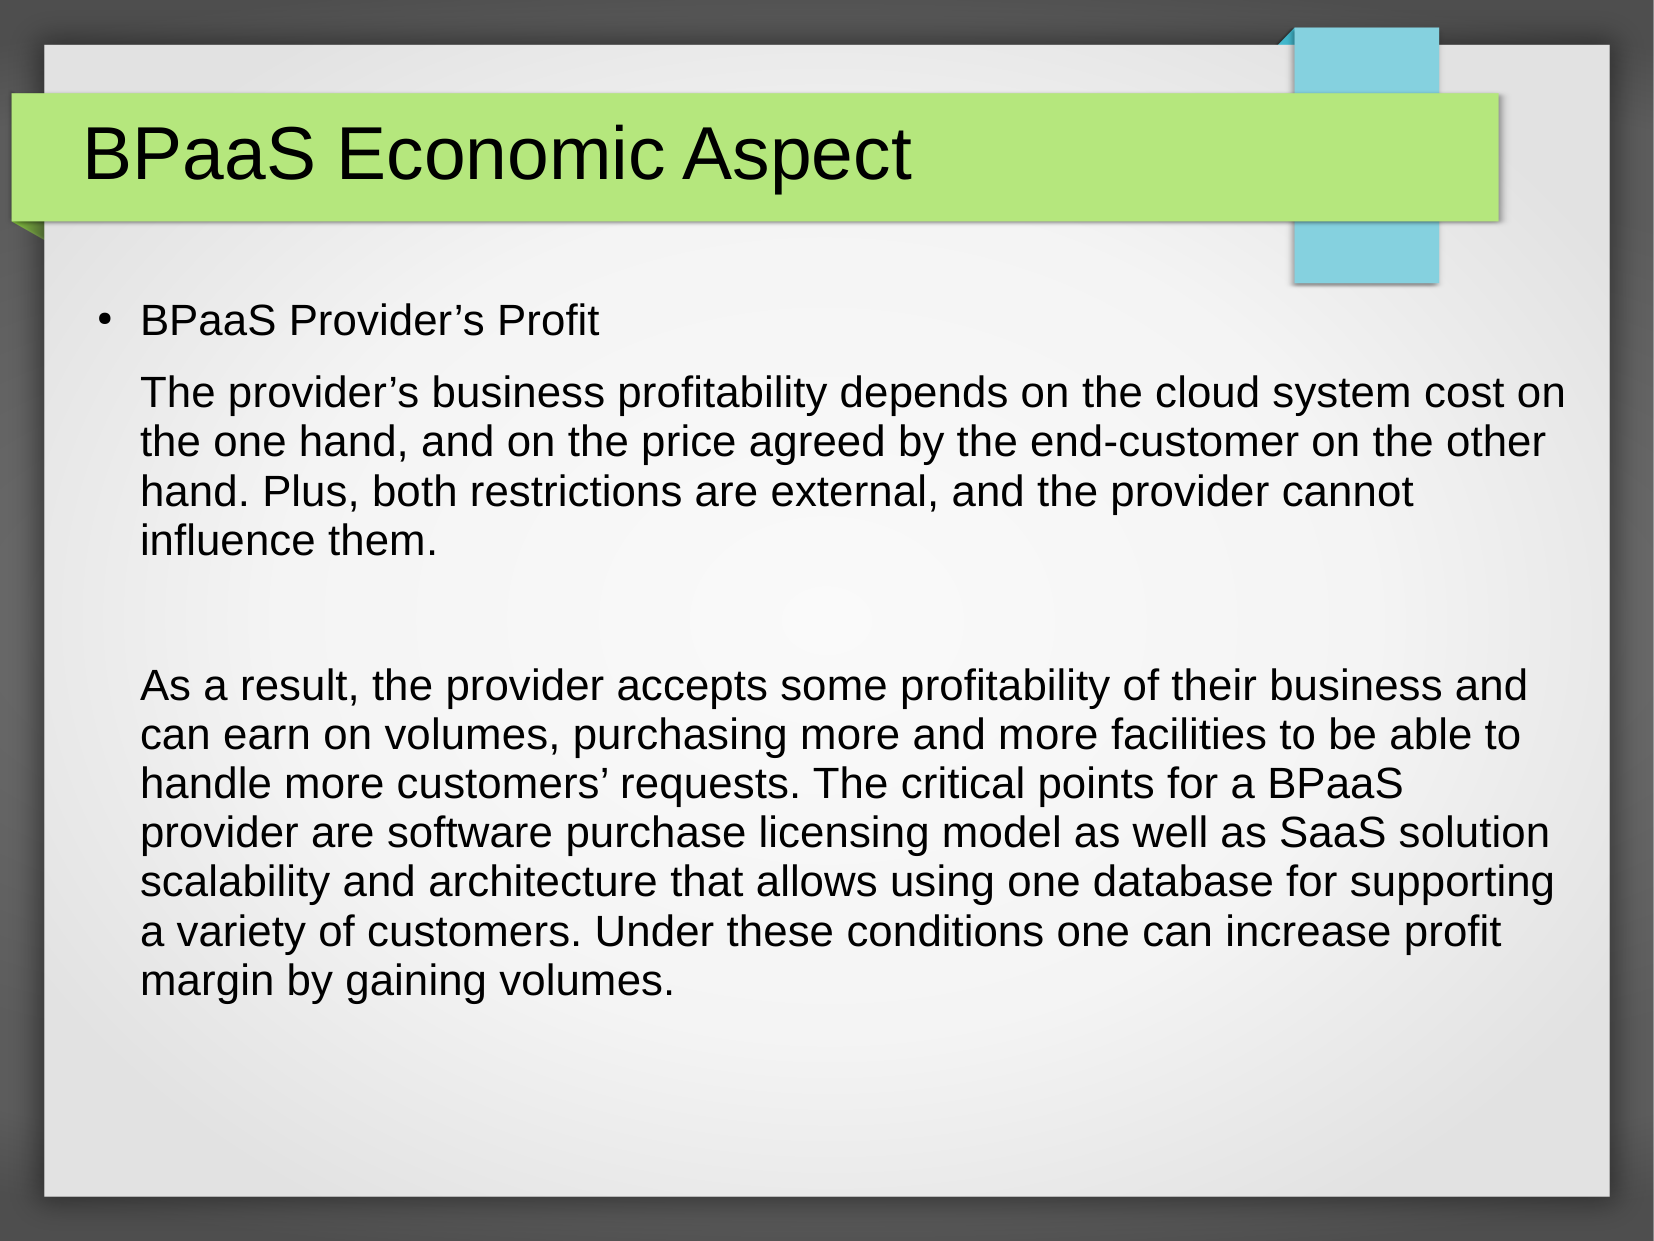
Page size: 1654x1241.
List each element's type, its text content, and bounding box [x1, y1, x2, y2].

title BPaaS Economic Aspect [82, 94, 1264, 213]
list BPaaS Provider’s Profit The provider’s business profitability depends on the cloud system cost on the one hand, and on the price agreed by the end-customer on the other hand. Plus, both restrictions are external, and the provider cannot influence them. As a result, the provider accepts some profitability of their business and can earn on volumes, purchasing more and more facilities to be able to handle more customers’ requests. The critical points for a BPaaS provider are software purchase licensing model as well as SaaS solution scalability and architecture that allows using one database for supporting a variety of customers. Under these conditions one can increase profit margin by gaining volumes. [82, 295, 1571, 1015]
picture [0, 0, 1654, 1241]
